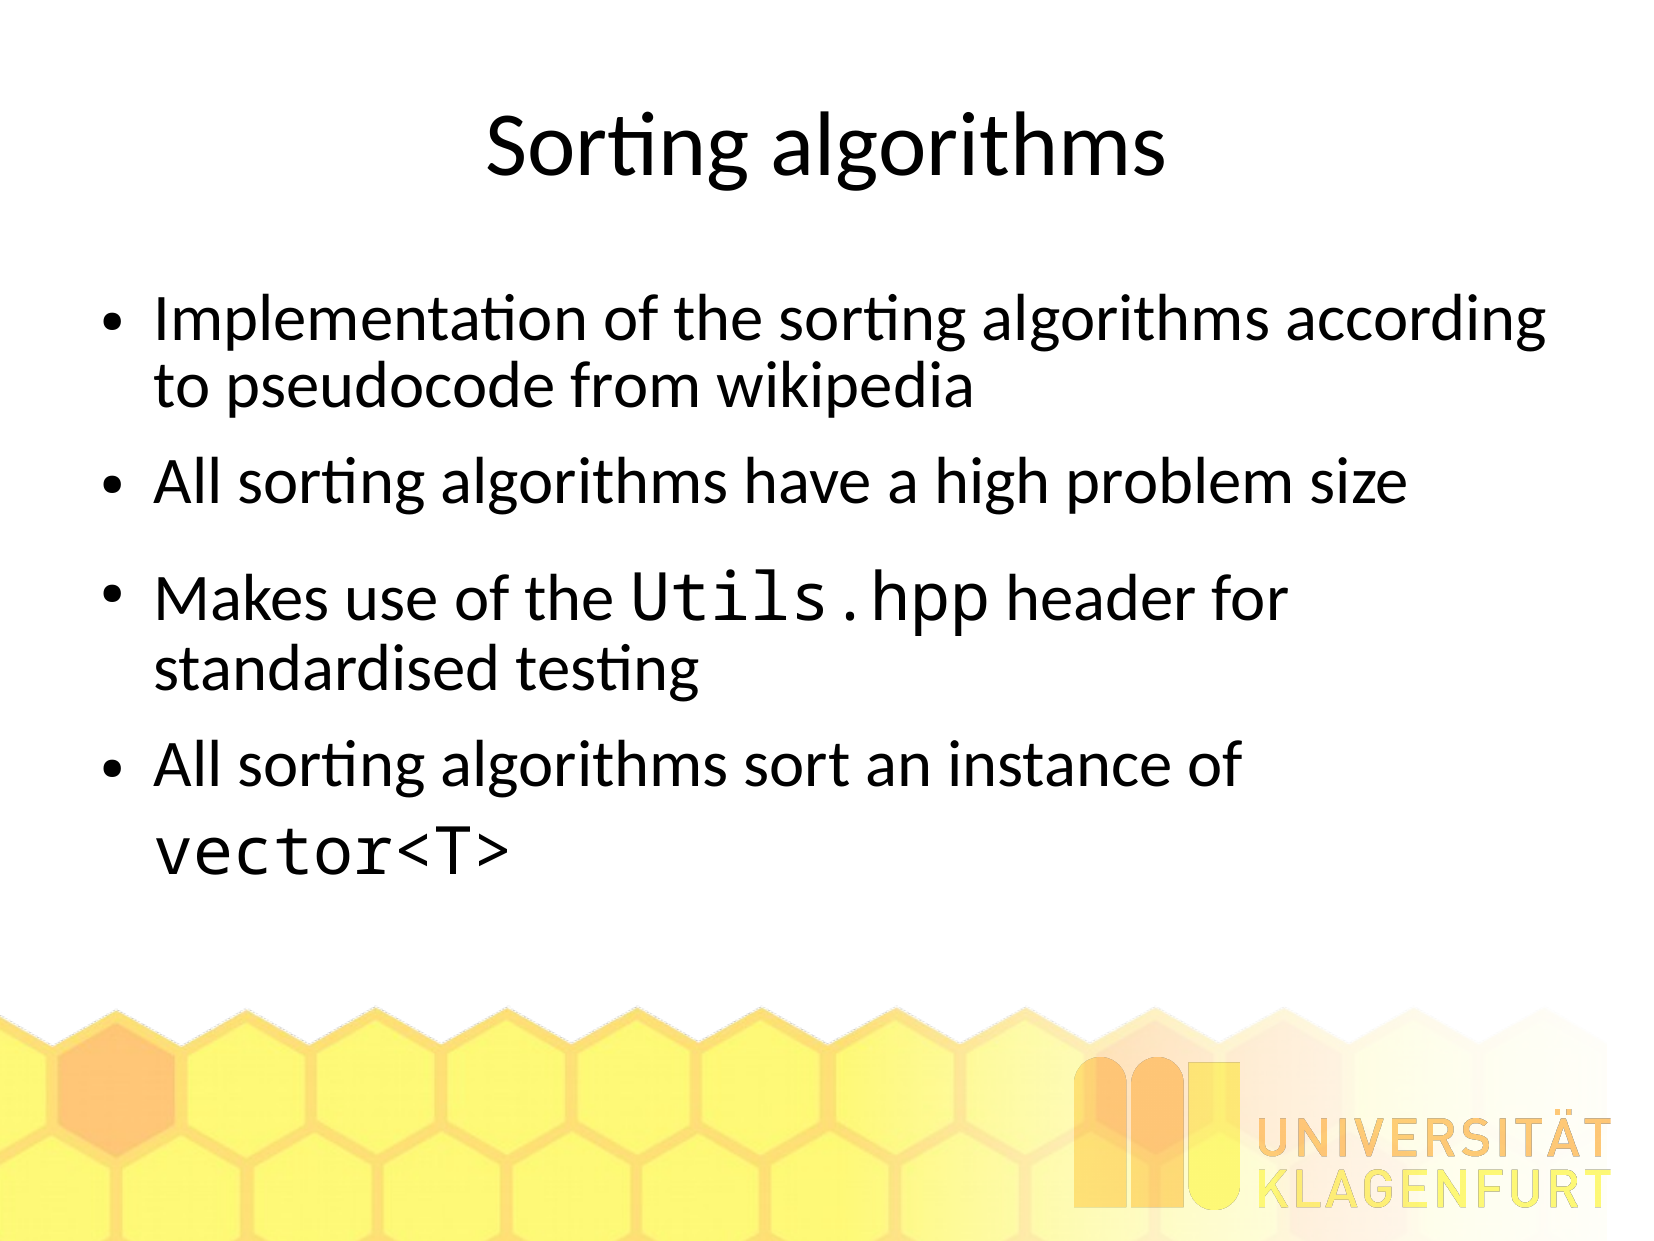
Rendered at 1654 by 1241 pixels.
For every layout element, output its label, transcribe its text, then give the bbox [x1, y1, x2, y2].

list Implementation of the sorting algorithms according to pseudocode from wikipedia All sorting algorithms have a high problem size Makes use of the Utils.hpp header for standardised testing All sorting algorithms sort an instance of vector<T> [82, 290, 1571, 1010]
title Sorting algorithms [82, 49, 1571, 257]
picture [0, 1003, 1611, 1241]
